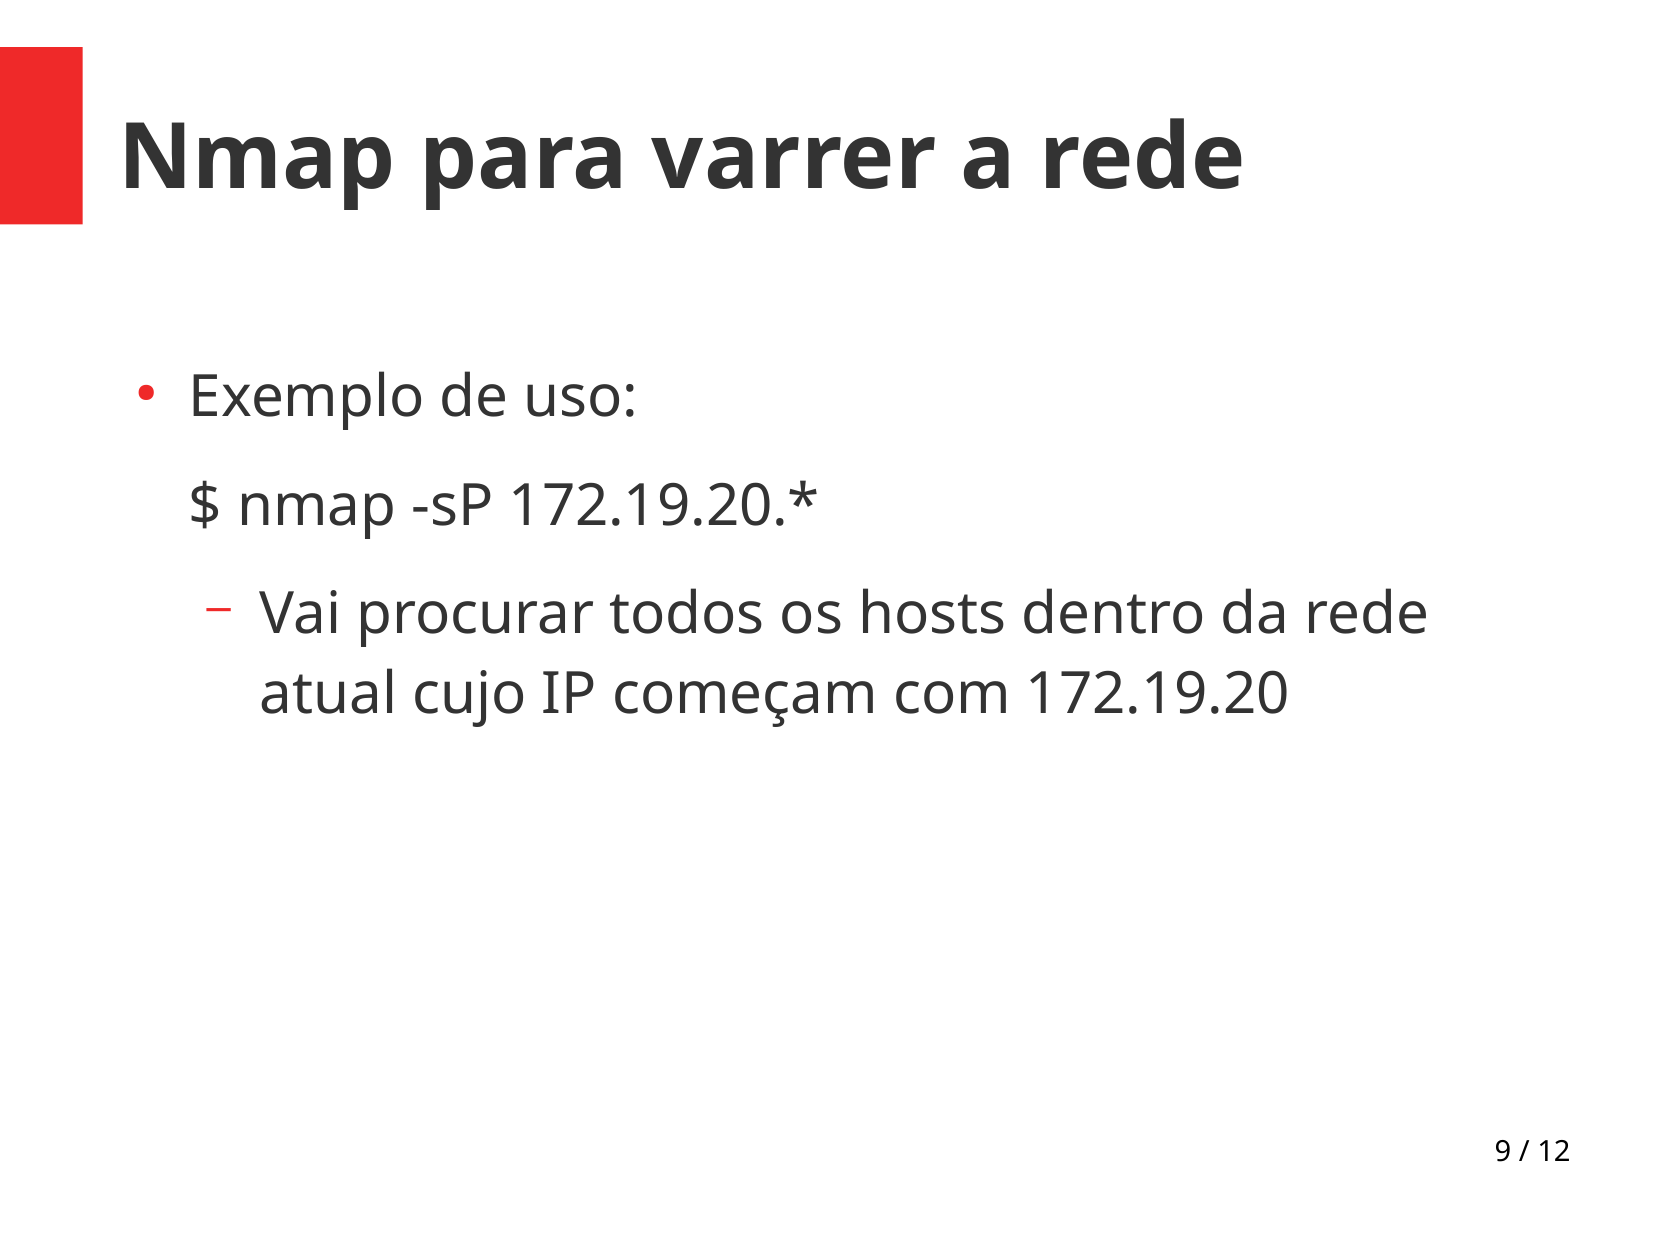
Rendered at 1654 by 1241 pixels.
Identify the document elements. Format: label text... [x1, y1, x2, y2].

list Exemplo de uso: $ nmap -sP 172.19.20.* Vai procurar todos os hosts dentro da rede atual cujo IP começam com 172.19.20 [118, 354, 1536, 1074]
title Nmap para varrer a rede [118, 49, 1571, 257]
